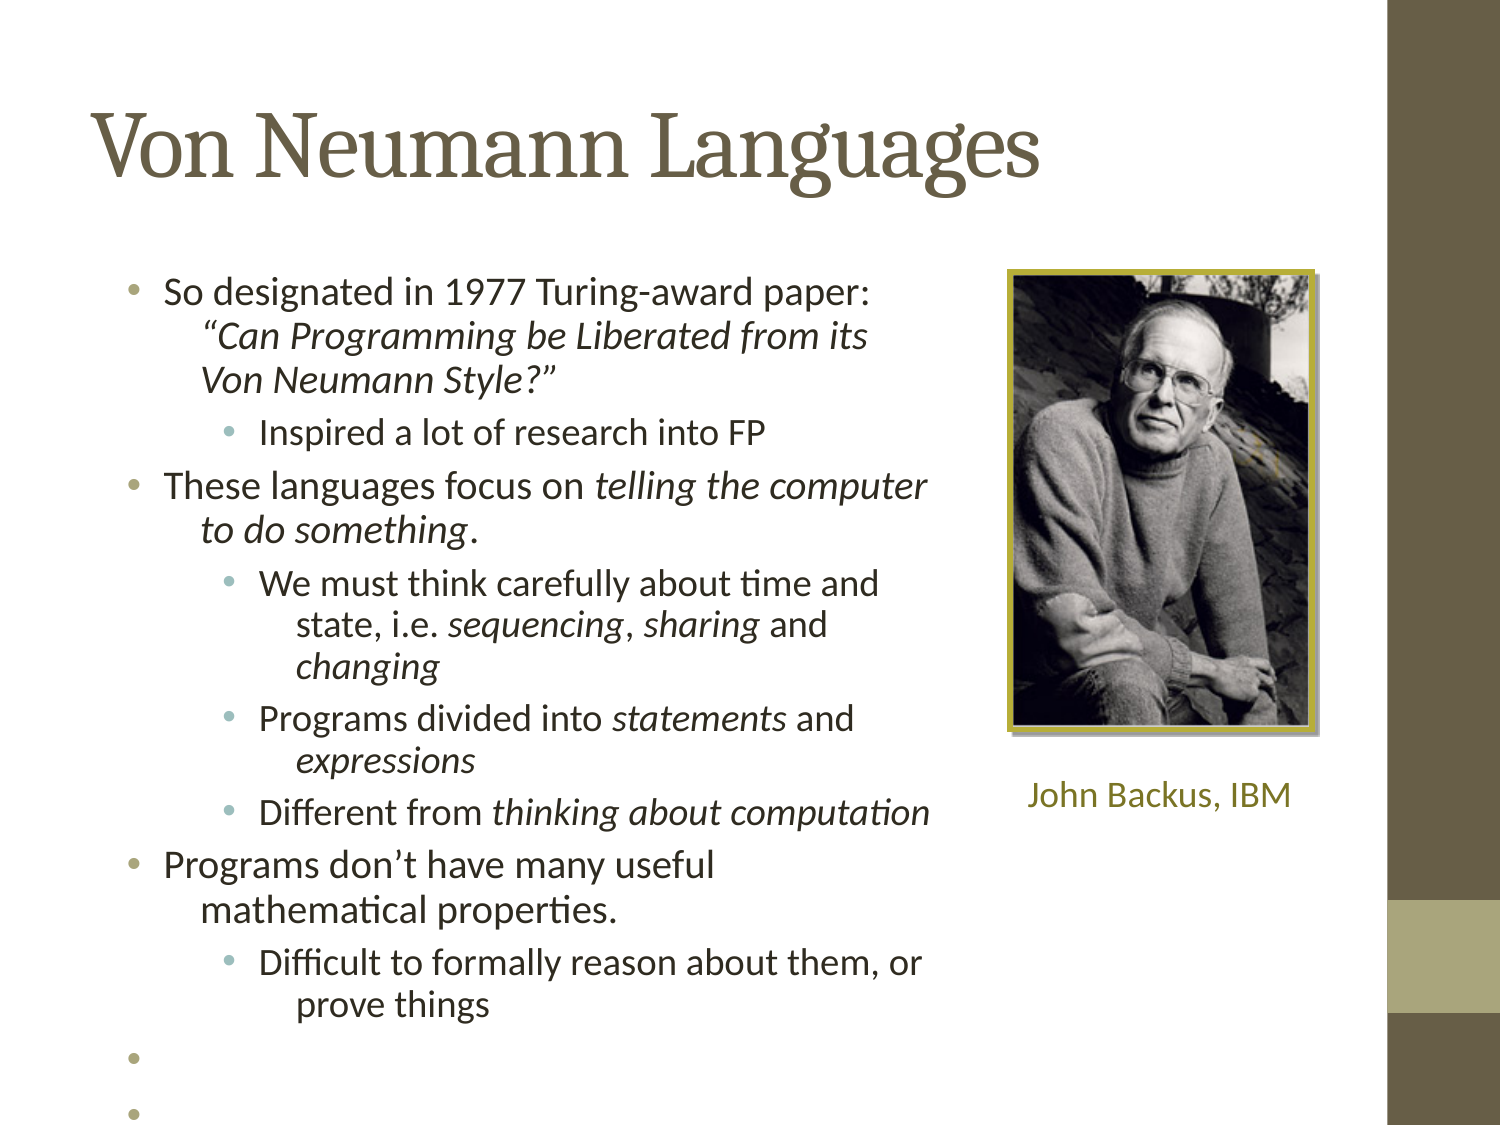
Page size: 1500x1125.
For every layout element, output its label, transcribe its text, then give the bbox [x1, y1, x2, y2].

list So designated in 1977 Turing-award paper: “Can Programming be Liberated from its Von Neumann Style?” Inspired a lot of research into FP These languages focus on telling the computer to do something. We must think carefully about time and state, i.e. sequencing, sharing and changing Programs divided into statements and expressions Different from thinking about computation Programs don’t have many useful mathematical properties. Difficult to formally reason about them, or prove things [75, 262, 951, 1051]
text_box John Backus, IBM [1012, 762, 1310, 824]
picture [1012, 275, 1310, 727]
title Von Neumann Languages [75, 45, 1326, 233]
